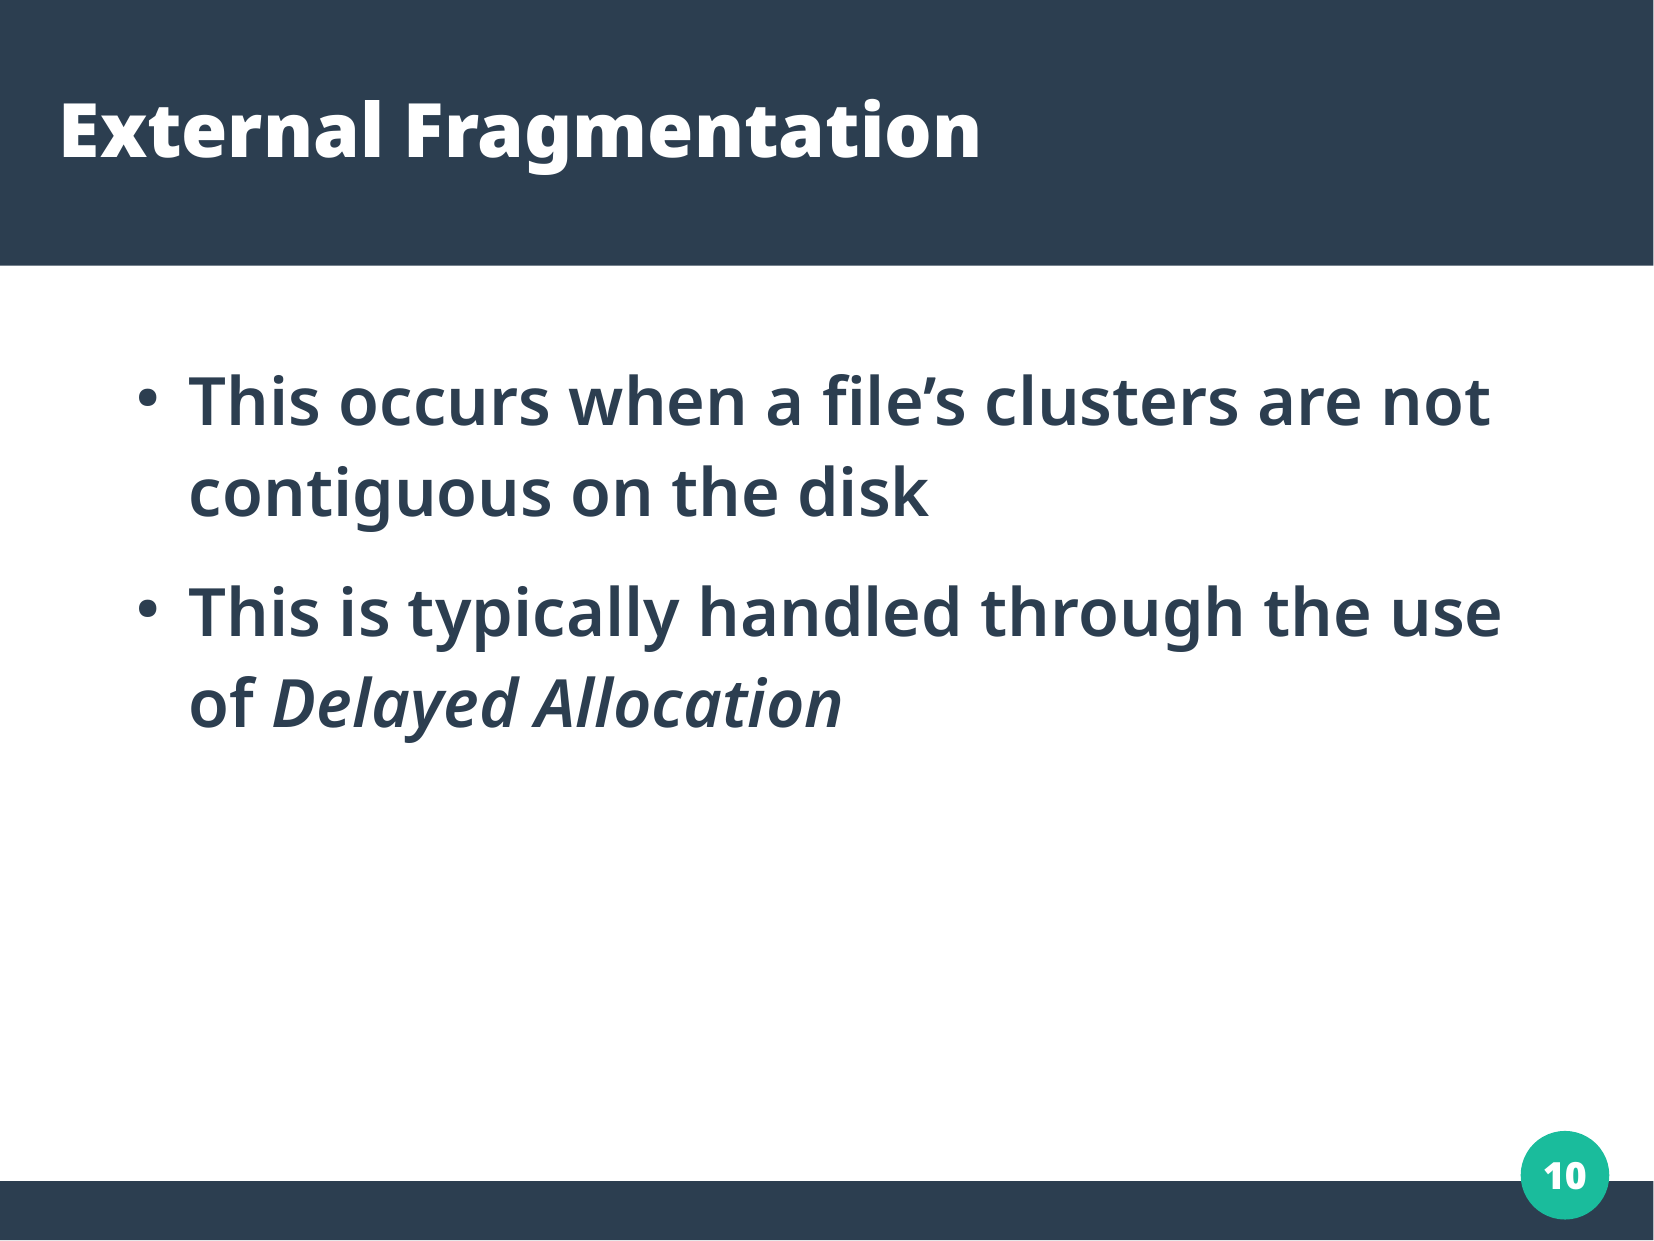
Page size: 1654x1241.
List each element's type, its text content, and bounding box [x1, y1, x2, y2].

title External Fragmentation [59, 49, 1595, 207]
list This occurs when a file’s clusters are not contiguous on the disk This is typically handled through the use of Delayed Allocation [118, 354, 1536, 1074]
